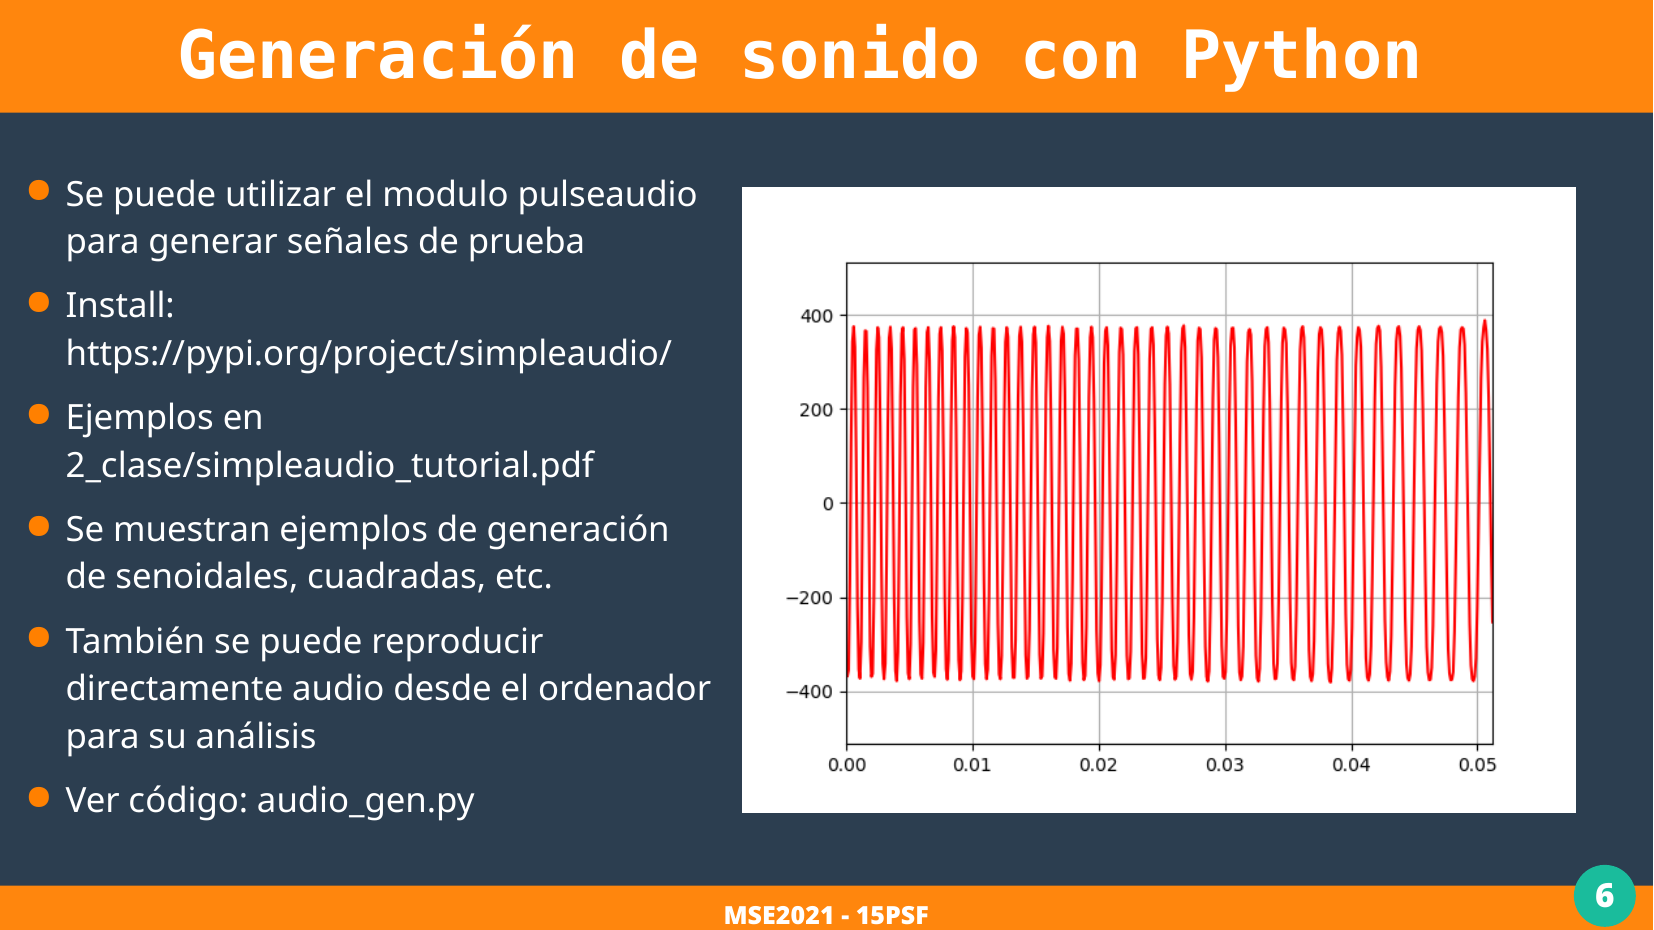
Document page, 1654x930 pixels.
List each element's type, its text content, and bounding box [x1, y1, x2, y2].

title Generación de sonido con Python [177, 16, 1528, 113]
list Se puede utilizar el modulo pulseaudio para generar señales de prueba Install:https://pypi.org/project/simpleaudio/ Ejemplos en 2_clase/simpleaudio_tutorial.pdf Se muestran ejemplos de generación de senoidales, cuadradas, etc. También se puede reproducir directamente audio desde el ordenador para su análisis Ver código: audio_gen.py [11, 168, 713, 826]
picture [742, 187, 1576, 813]
